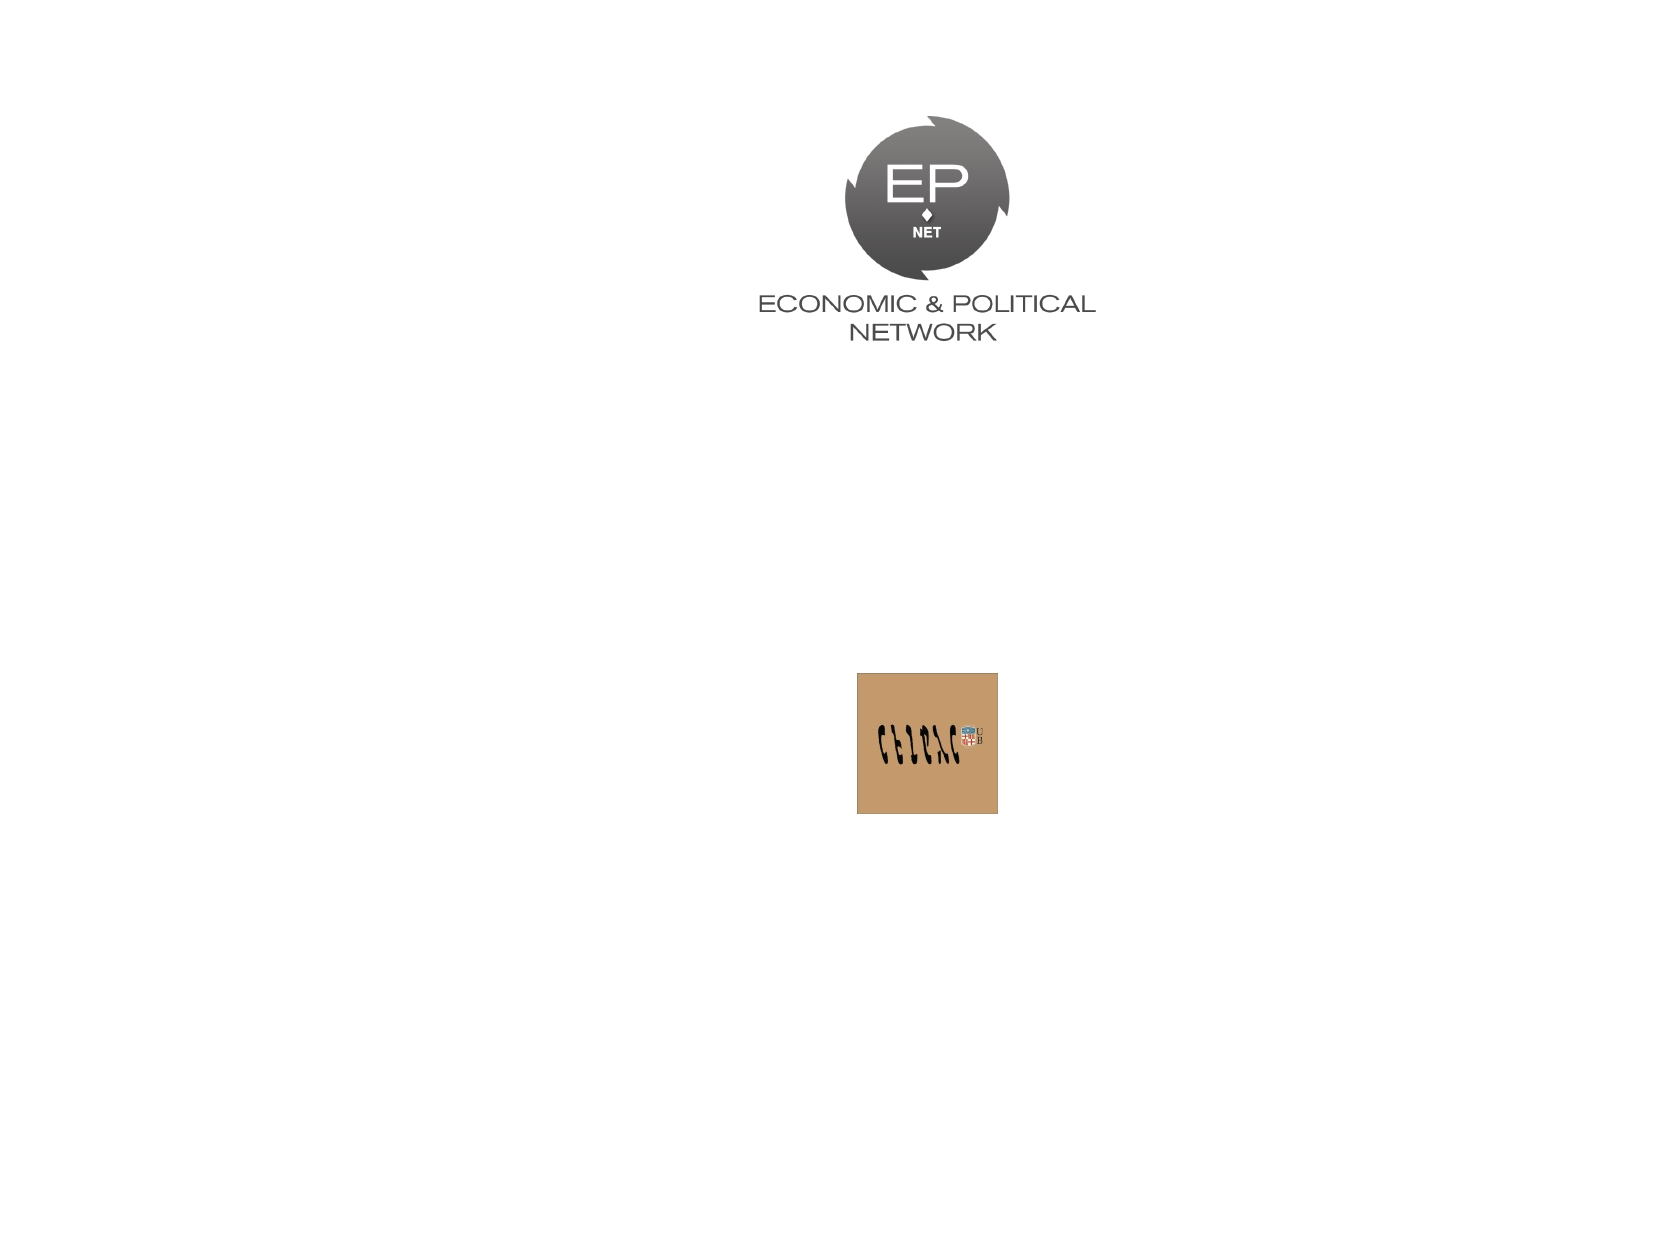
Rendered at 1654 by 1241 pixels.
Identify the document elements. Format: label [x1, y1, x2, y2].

picture [756, 109, 1098, 343]
picture [857, 673, 998, 814]
